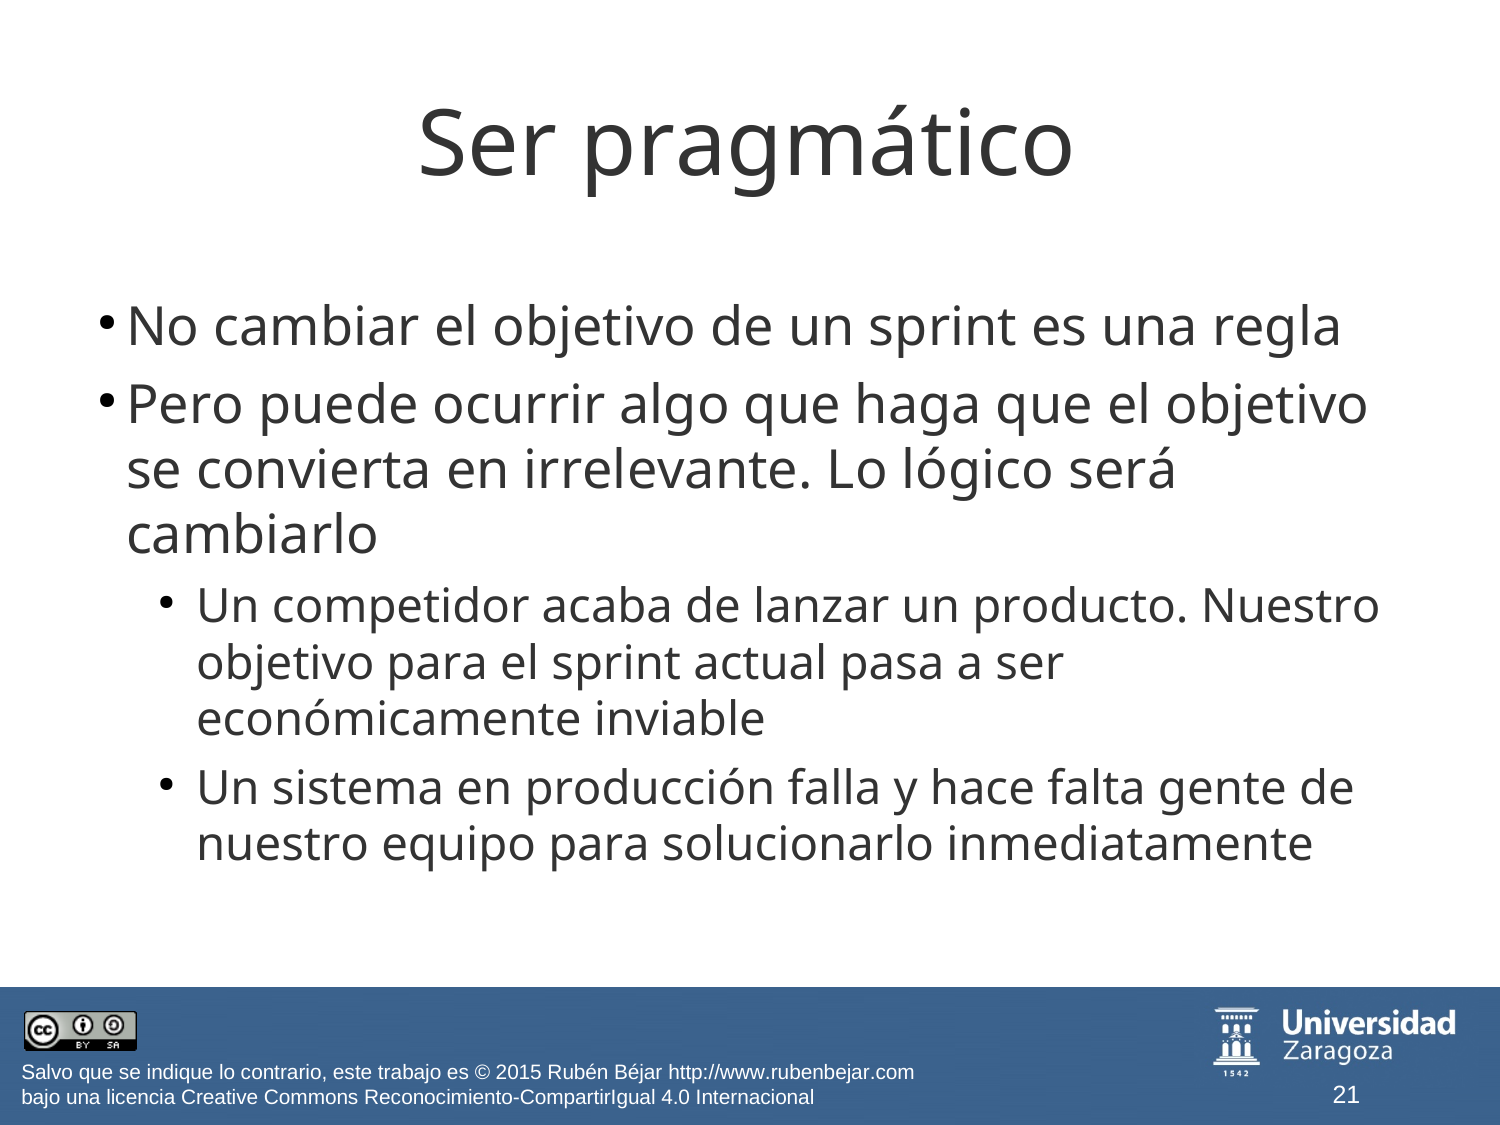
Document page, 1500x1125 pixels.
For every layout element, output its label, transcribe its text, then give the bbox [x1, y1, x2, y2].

picture [0, 987, 1500, 1125]
title Ser pragmático [74, 21, 1420, 257]
list No cambiar el objetivo de un sprint es una regla Pero puede ocurrir algo que haga que el objetivo se convierta en irrelevante. Lo lógico será cambiarlo Un competidor acaba de lanzar un producto. Nuestro objetivo para el sprint actual pasa a ser económicamente inviable Un sistema en producción falla y hace falta gente de nuestro equipo para solucionarlo inmediatamente [82, 283, 1418, 957]
